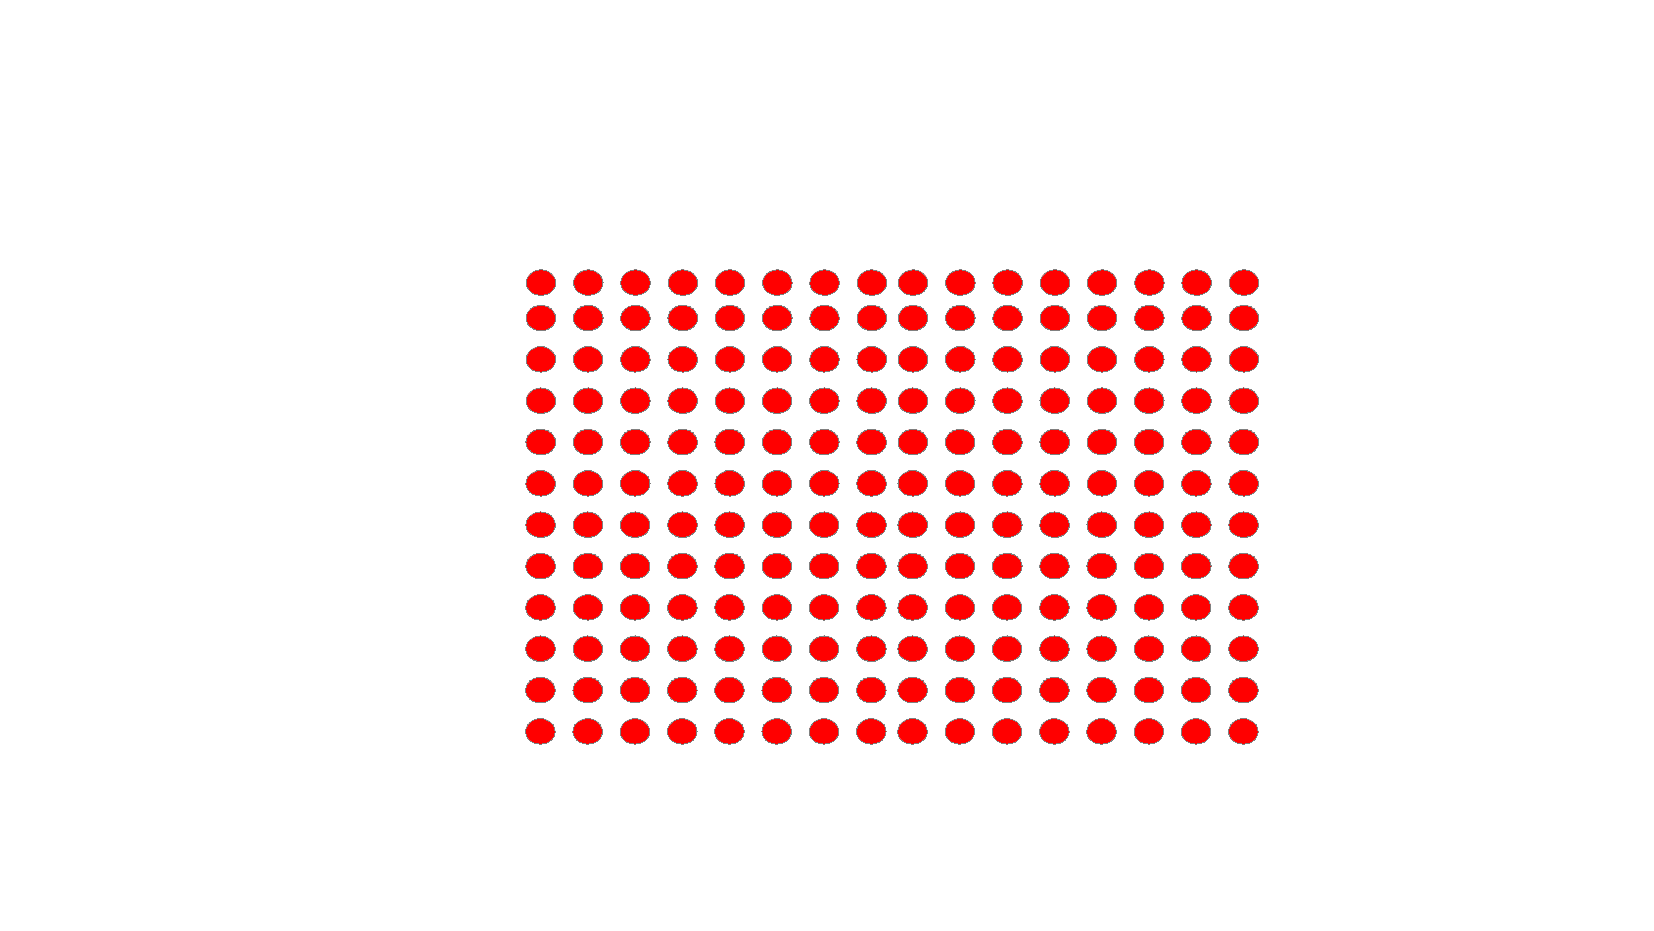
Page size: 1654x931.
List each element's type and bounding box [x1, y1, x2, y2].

text_box [1181, 635, 1211, 662]
text_box [715, 387, 745, 414]
text_box [1039, 387, 1070, 414]
text_box [1229, 346, 1259, 373]
text_box [945, 269, 976, 296]
text_box [1229, 305, 1259, 331]
text_box [762, 429, 792, 455]
text_box [667, 594, 698, 621]
text_box [898, 269, 928, 296]
text_box [856, 511, 887, 538]
text_box [762, 635, 792, 662]
text_box [525, 470, 556, 497]
text_box [898, 429, 928, 455]
text_box [573, 511, 603, 538]
text_box [525, 635, 556, 662]
text_box [1039, 470, 1070, 497]
text_box [992, 553, 1023, 579]
text_box [761, 677, 792, 703]
text_box [1181, 594, 1211, 621]
text_box [945, 553, 975, 579]
text_box [856, 387, 887, 414]
text_box [667, 635, 698, 662]
text_box [620, 305, 651, 331]
text_box [857, 305, 887, 331]
text_box [667, 305, 698, 331]
text_box [1228, 429, 1259, 455]
text_box [620, 594, 650, 621]
text_box [1228, 718, 1259, 745]
text_box [667, 718, 698, 745]
text_box [809, 269, 840, 296]
text_box [992, 305, 1023, 331]
text_box [809, 718, 839, 745]
text_box [1181, 346, 1212, 373]
text_box [762, 553, 792, 579]
text_box [945, 635, 975, 662]
text_box [1134, 635, 1164, 662]
text_box [1134, 594, 1164, 621]
text_box [1086, 553, 1117, 579]
text_box [1181, 470, 1212, 497]
text_box [897, 511, 928, 538]
text_box [1181, 305, 1212, 331]
text_box [1087, 305, 1117, 331]
text_box [945, 387, 976, 414]
text_box [573, 635, 603, 662]
text_box [714, 718, 745, 745]
text_box [762, 470, 792, 497]
text_box [897, 677, 928, 703]
text_box [714, 429, 745, 455]
text_box [620, 718, 650, 745]
text_box [992, 718, 1022, 745]
text_box [525, 594, 556, 621]
text_box [897, 470, 928, 497]
text_box [1134, 346, 1165, 373]
text_box [667, 429, 698, 455]
text_box [1228, 387, 1259, 414]
text_box [809, 387, 840, 414]
text_box [573, 553, 603, 579]
text_box [1134, 677, 1164, 703]
text_box [897, 718, 928, 745]
text_box [525, 718, 556, 745]
text_box [809, 553, 839, 579]
text_box [856, 429, 887, 455]
text_box [667, 553, 698, 579]
text_box [1087, 470, 1117, 497]
text_box [1039, 635, 1070, 662]
text_box [1039, 594, 1070, 621]
text_box [620, 553, 650, 579]
text_box [1086, 511, 1117, 538]
text_box [992, 635, 1022, 662]
text_box [1087, 269, 1117, 296]
text_box [856, 677, 887, 703]
text_box [945, 718, 975, 745]
text_box [762, 305, 793, 331]
text_box [573, 269, 604, 296]
text_box [1134, 387, 1165, 414]
text_box [715, 305, 745, 331]
text_box [992, 387, 1023, 414]
text_box [667, 346, 698, 373]
text_box [809, 346, 840, 373]
text_box [573, 387, 603, 414]
text_box [620, 269, 651, 296]
text_box [898, 305, 928, 331]
text_box [762, 511, 792, 538]
text_box [809, 511, 839, 538]
text_box [762, 346, 792, 373]
text_box [857, 269, 887, 296]
text_box [526, 305, 556, 331]
text_box [573, 429, 603, 455]
text_box [573, 305, 604, 331]
text_box [1181, 511, 1212, 538]
text_box [1086, 677, 1117, 703]
text_box [1086, 718, 1117, 745]
text_box [1181, 718, 1211, 745]
text_box [525, 429, 556, 455]
text_box [1040, 269, 1070, 296]
text_box [856, 635, 887, 662]
text_box [1181, 429, 1212, 455]
text_box [525, 677, 556, 703]
text_box [667, 470, 698, 497]
text_box [898, 346, 928, 373]
text_box [945, 594, 975, 621]
text_box [945, 346, 976, 373]
text_box [992, 594, 1022, 621]
text_box [668, 269, 698, 296]
text_box [1228, 470, 1259, 497]
text_box [620, 387, 651, 414]
text_box [992, 429, 1023, 455]
text_box [1134, 511, 1164, 538]
text_box [945, 470, 975, 497]
text_box [992, 470, 1023, 497]
text_box [762, 387, 792, 414]
text_box [1181, 269, 1212, 296]
text_box [620, 470, 651, 497]
text_box [572, 718, 603, 745]
text_box [667, 677, 698, 703]
text_box [714, 677, 745, 703]
text_box [573, 594, 603, 621]
text_box [714, 635, 745, 662]
text_box [898, 387, 928, 414]
text_box [1181, 677, 1211, 703]
text_box [714, 511, 745, 538]
text_box [620, 511, 650, 538]
text_box [1134, 553, 1164, 579]
text_box [856, 470, 887, 497]
text_box [1228, 677, 1259, 703]
text_box [945, 677, 975, 703]
text_box [526, 346, 556, 373]
text_box [715, 269, 745, 296]
text_box [1087, 346, 1117, 373]
text_box [809, 429, 840, 455]
text_box [1228, 635, 1259, 662]
text_box [1181, 387, 1212, 414]
text_box [525, 511, 556, 538]
text_box [897, 635, 928, 662]
text_box [1134, 718, 1164, 745]
text_box [809, 594, 839, 621]
text_box [1229, 269, 1259, 296]
text_box [1040, 305, 1070, 331]
text_box [992, 346, 1023, 373]
text_box [897, 594, 928, 621]
text_box [1134, 429, 1164, 455]
text_box [526, 387, 556, 414]
text_box [1040, 346, 1070, 373]
text_box [856, 553, 887, 579]
text_box [809, 635, 839, 662]
text_box [1134, 269, 1165, 296]
text_box [992, 511, 1023, 538]
text_box [620, 635, 650, 662]
text_box [572, 677, 603, 703]
text_box [715, 346, 745, 373]
text_box [1039, 511, 1070, 538]
text_box [945, 305, 976, 331]
text_box [620, 346, 651, 373]
text_box [1039, 718, 1070, 745]
text_box [1086, 635, 1117, 662]
text_box [714, 470, 745, 497]
text_box [667, 387, 698, 414]
text_box [714, 553, 745, 579]
text_box [856, 718, 887, 745]
text_box [1134, 305, 1165, 331]
text_box [1134, 470, 1164, 497]
text_box [667, 511, 698, 538]
text_box [1228, 511, 1259, 538]
text_box [1039, 553, 1070, 579]
text_box [1087, 387, 1117, 414]
text_box [573, 470, 603, 497]
text_box [992, 677, 1022, 703]
text_box [525, 553, 556, 579]
text_box [620, 429, 651, 455]
text_box [1228, 594, 1259, 621]
text_box [1039, 429, 1070, 455]
text_box [762, 269, 793, 296]
text_box [620, 677, 650, 703]
text_box [856, 346, 887, 373]
text_box [761, 718, 792, 745]
text_box [809, 677, 839, 703]
text_box [945, 511, 975, 538]
text_box [809, 305, 840, 331]
text_box [945, 429, 975, 455]
text_box [897, 553, 928, 579]
text_box [1087, 429, 1117, 455]
text_box [1086, 594, 1117, 621]
text_box [526, 269, 556, 296]
text_box [762, 594, 792, 621]
text_box [1228, 553, 1259, 579]
text_box [809, 470, 840, 497]
text_box [573, 346, 603, 373]
text_box [714, 594, 745, 621]
text_box [992, 269, 1023, 296]
text_box [1181, 553, 1212, 579]
text_box [856, 594, 887, 621]
text_box [1039, 677, 1070, 703]
